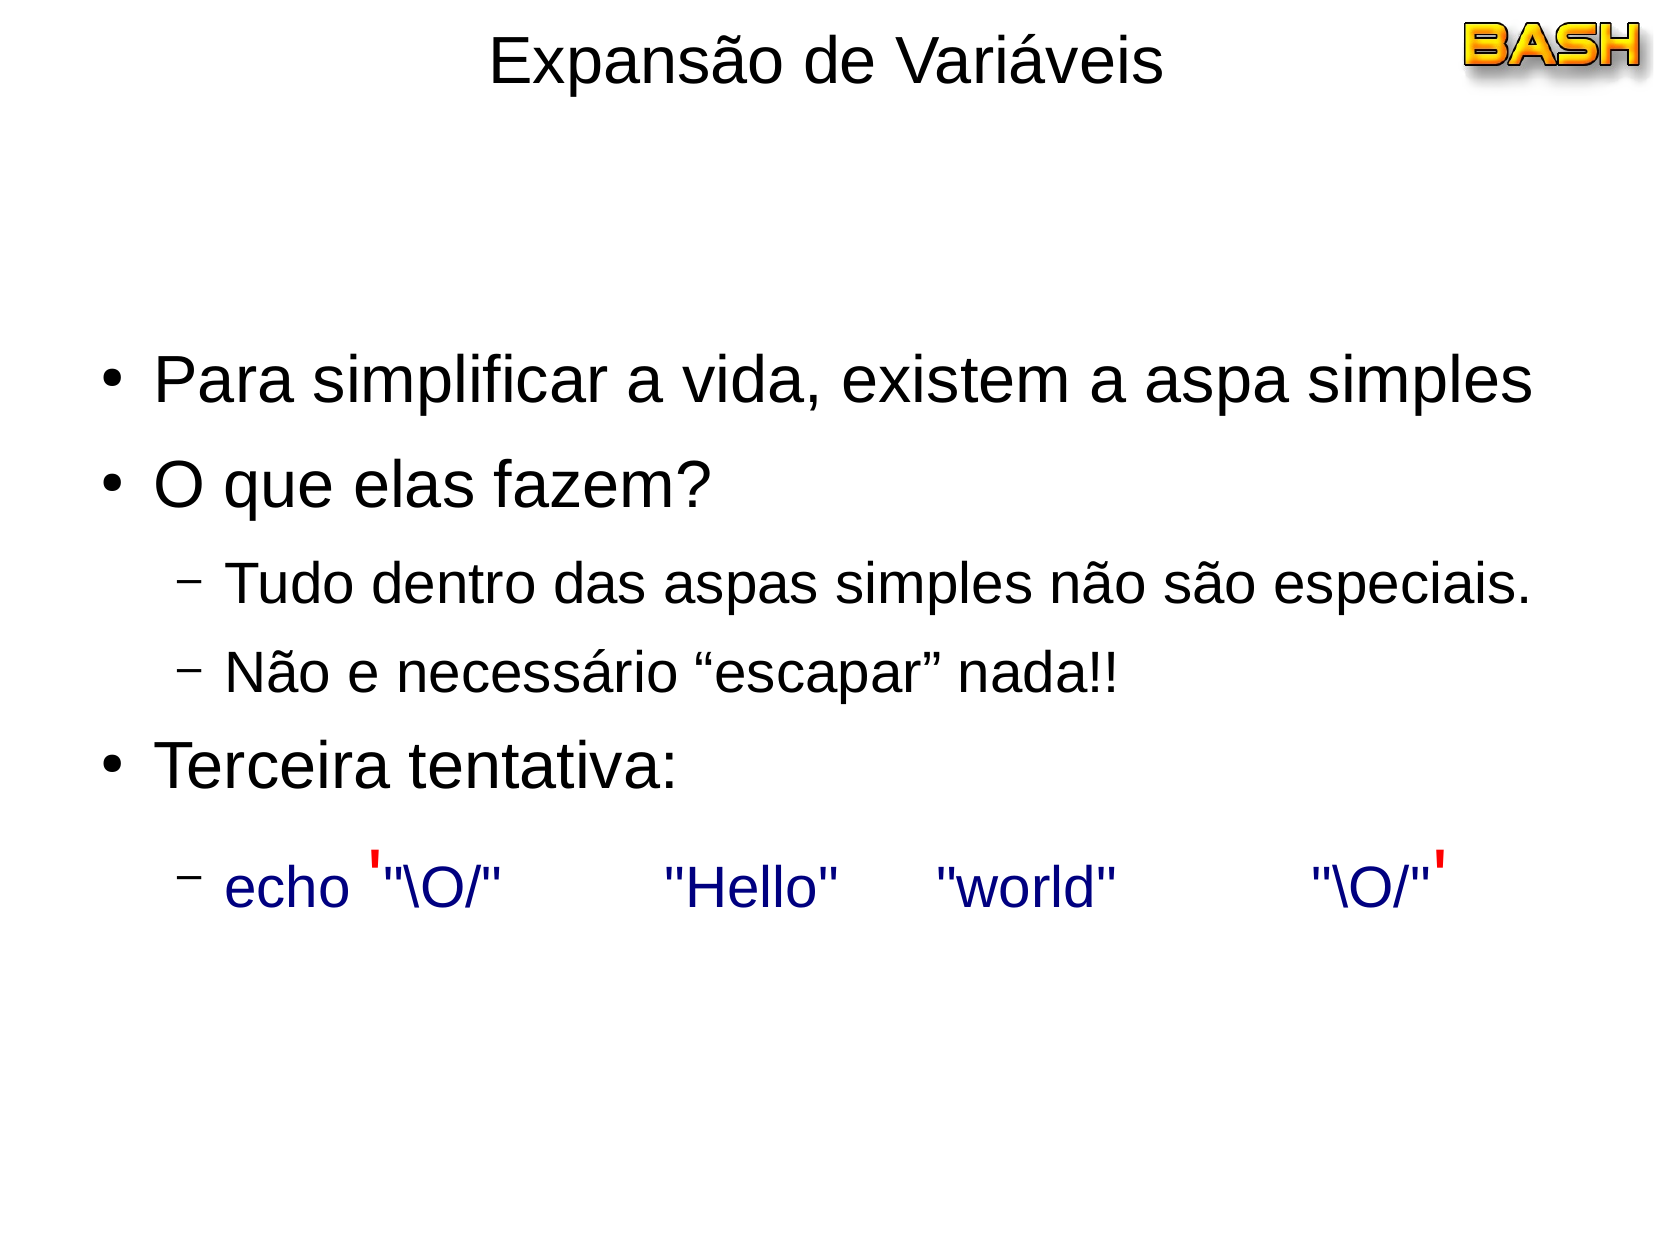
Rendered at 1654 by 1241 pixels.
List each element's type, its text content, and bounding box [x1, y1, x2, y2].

title Expansão de Variáveis [82, 22, 1571, 98]
list Para simplificar a vida, existem a aspa simples O que elas fazem? Tudo dentro das aspas simples não são especiais. Não e necessário “escapar” nada!! Terceira tentativa: echo '"\O/" "Hello" "world" "\O/"' [82, 342, 1571, 926]
picture [1450, 0, 1654, 96]
